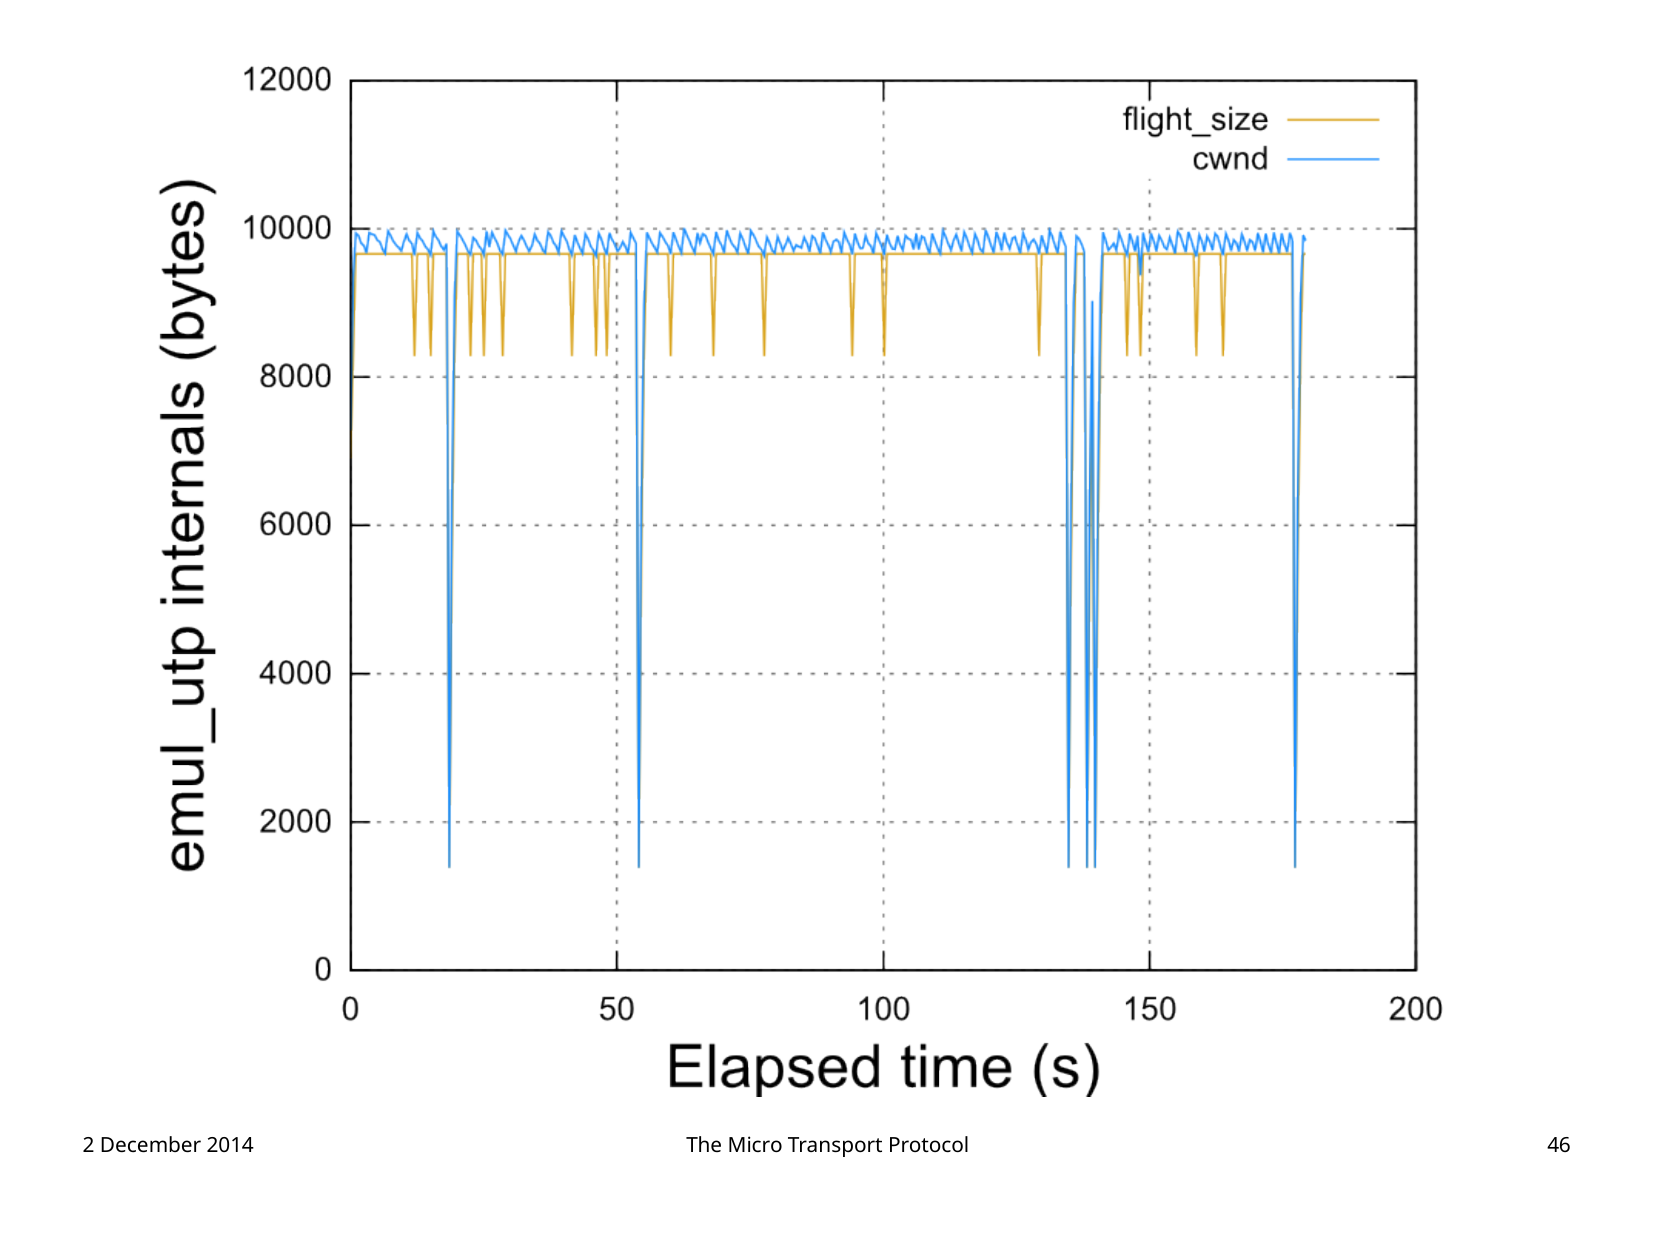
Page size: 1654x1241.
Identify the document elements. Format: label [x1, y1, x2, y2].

picture [157, 44, 1471, 1097]
